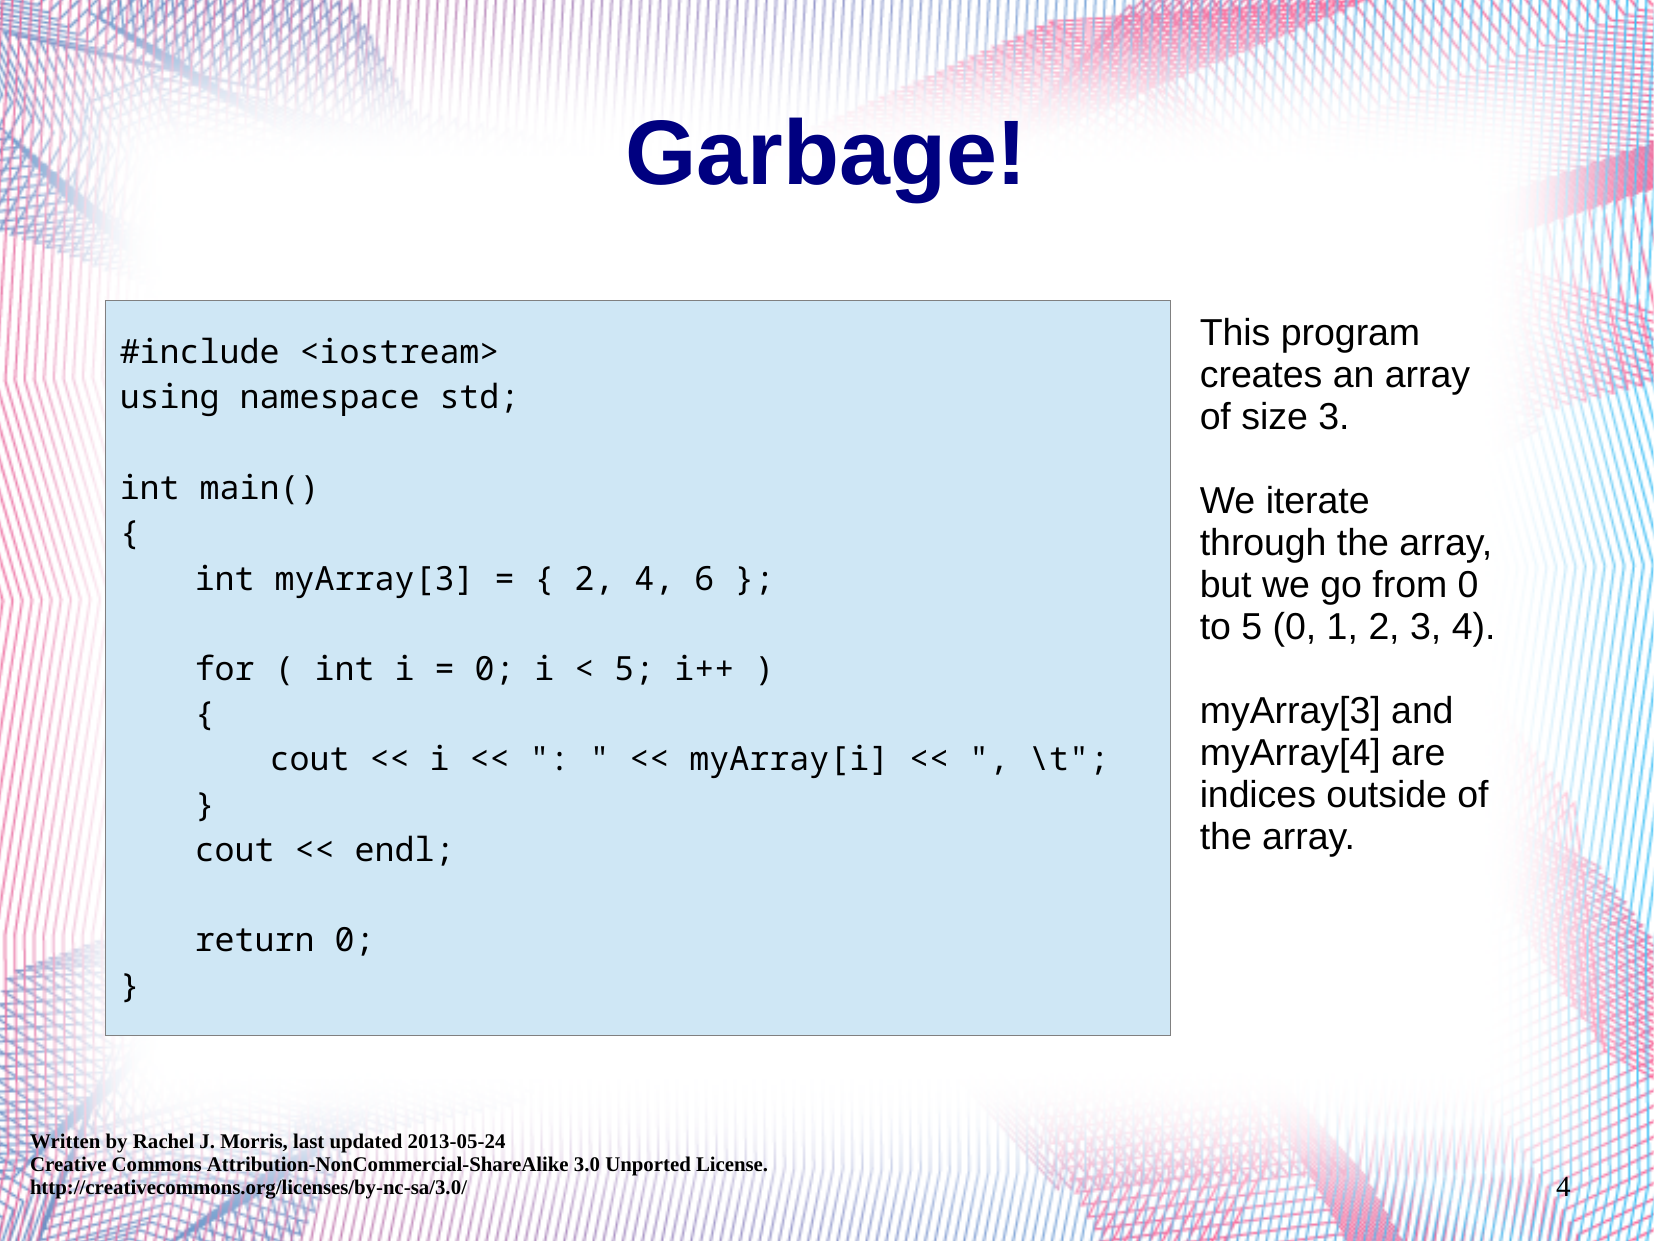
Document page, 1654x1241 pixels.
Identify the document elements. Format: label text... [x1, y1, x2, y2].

picture [0, 0, 1654, 1241]
title Garbage! [82, 49, 1571, 257]
text_box This program creates an array of size 3. We iterate through the array, but we go from 0 to 5 (0, 1, 2, 3, 4). myArray[3] and myArray[4] are indices outside of the array. [1185, 304, 1516, 865]
text_box #include <iostream> using namespace std; int main() { int myArray[3] = { 2, 4, 6 }; for ( int i = 0; i < 5; i++ ) { cout << i << ": " << myArray[i] << ", \t"; } cout << endl; return 0; } [105, 300, 1171, 1036]
